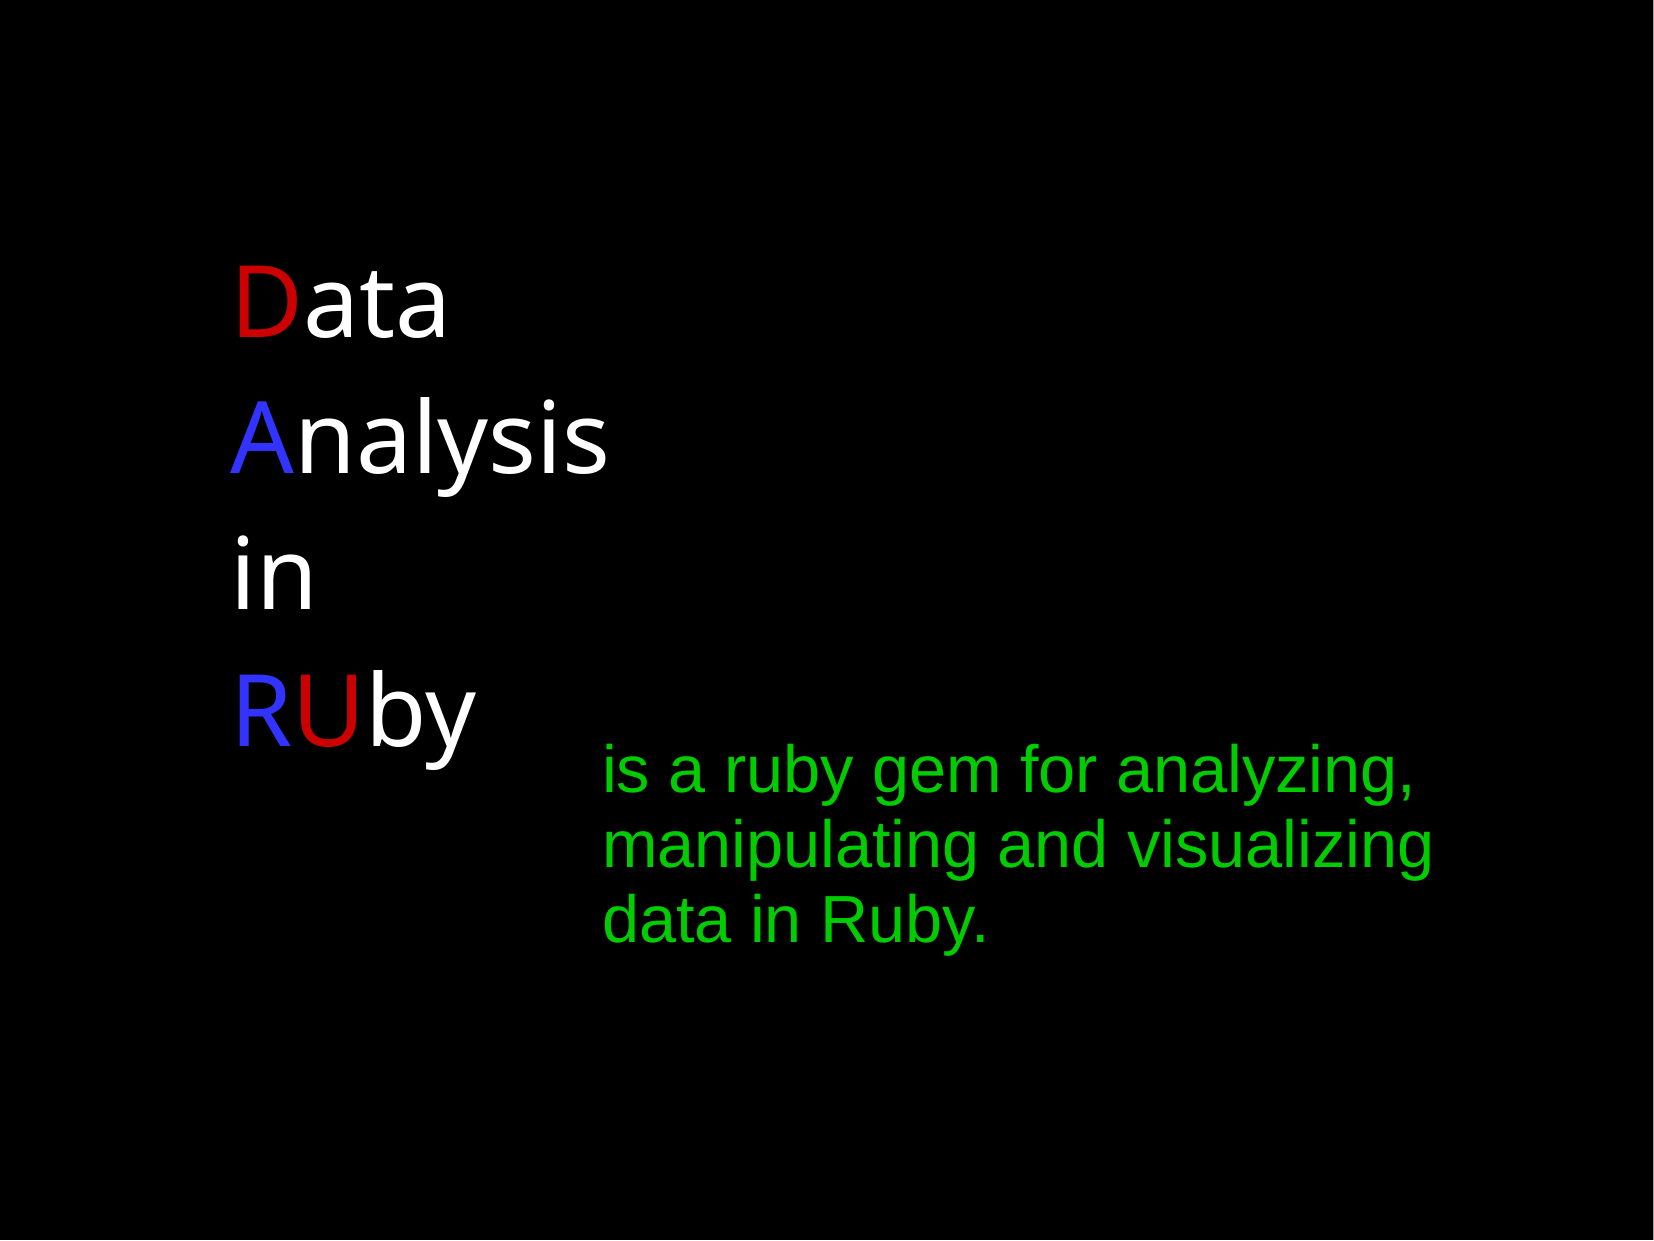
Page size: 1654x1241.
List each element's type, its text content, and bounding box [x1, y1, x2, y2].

list Data Analysis in RUby [230, 230, 680, 833]
list is a ruby gem for analyzing, manipulating and visualizing data in Ruby. [531, 732, 1494, 1205]
